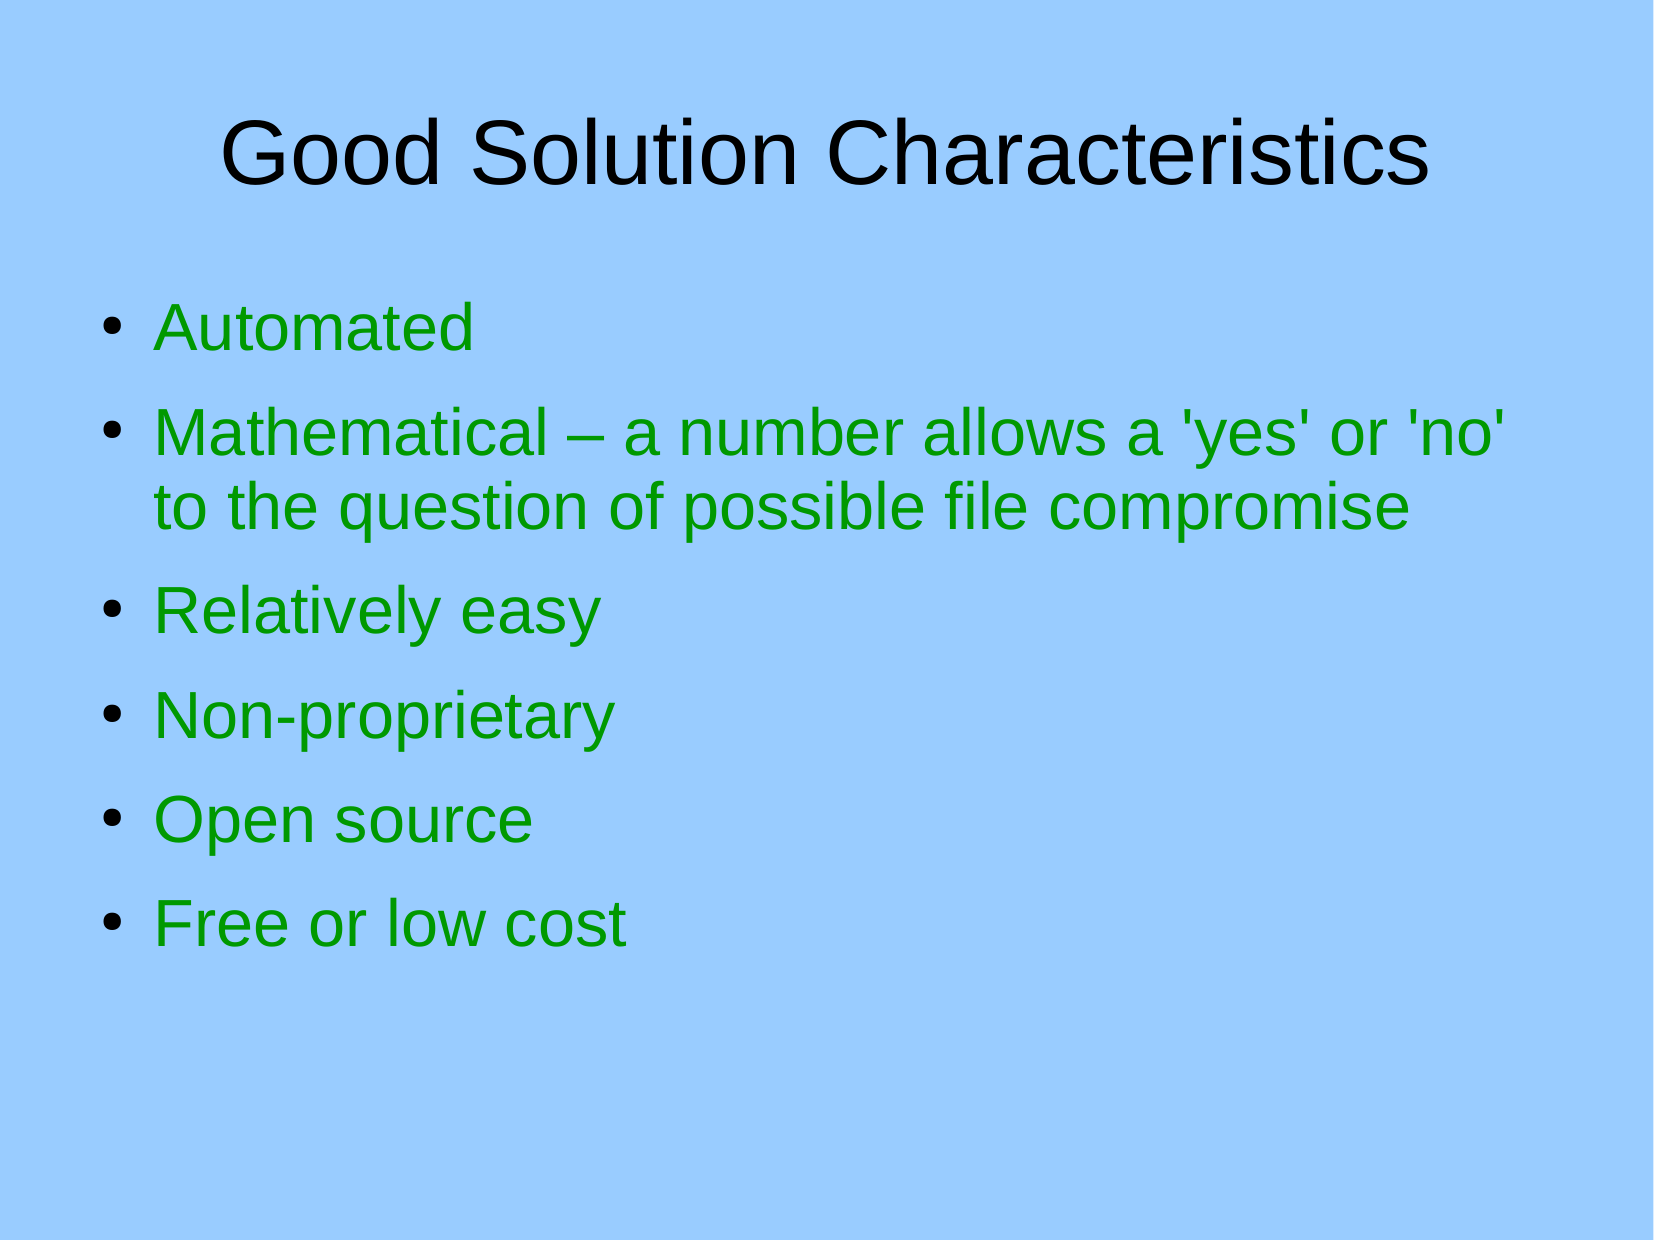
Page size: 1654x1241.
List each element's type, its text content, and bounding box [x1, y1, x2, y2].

list Automated Mathematical – a number allows a 'yes' or 'no' to the question of possible file compromise Relatively easy Non-proprietary Open source Free or low cost [82, 290, 1538, 1010]
title Good Solution Characteristics [82, 49, 1571, 257]
